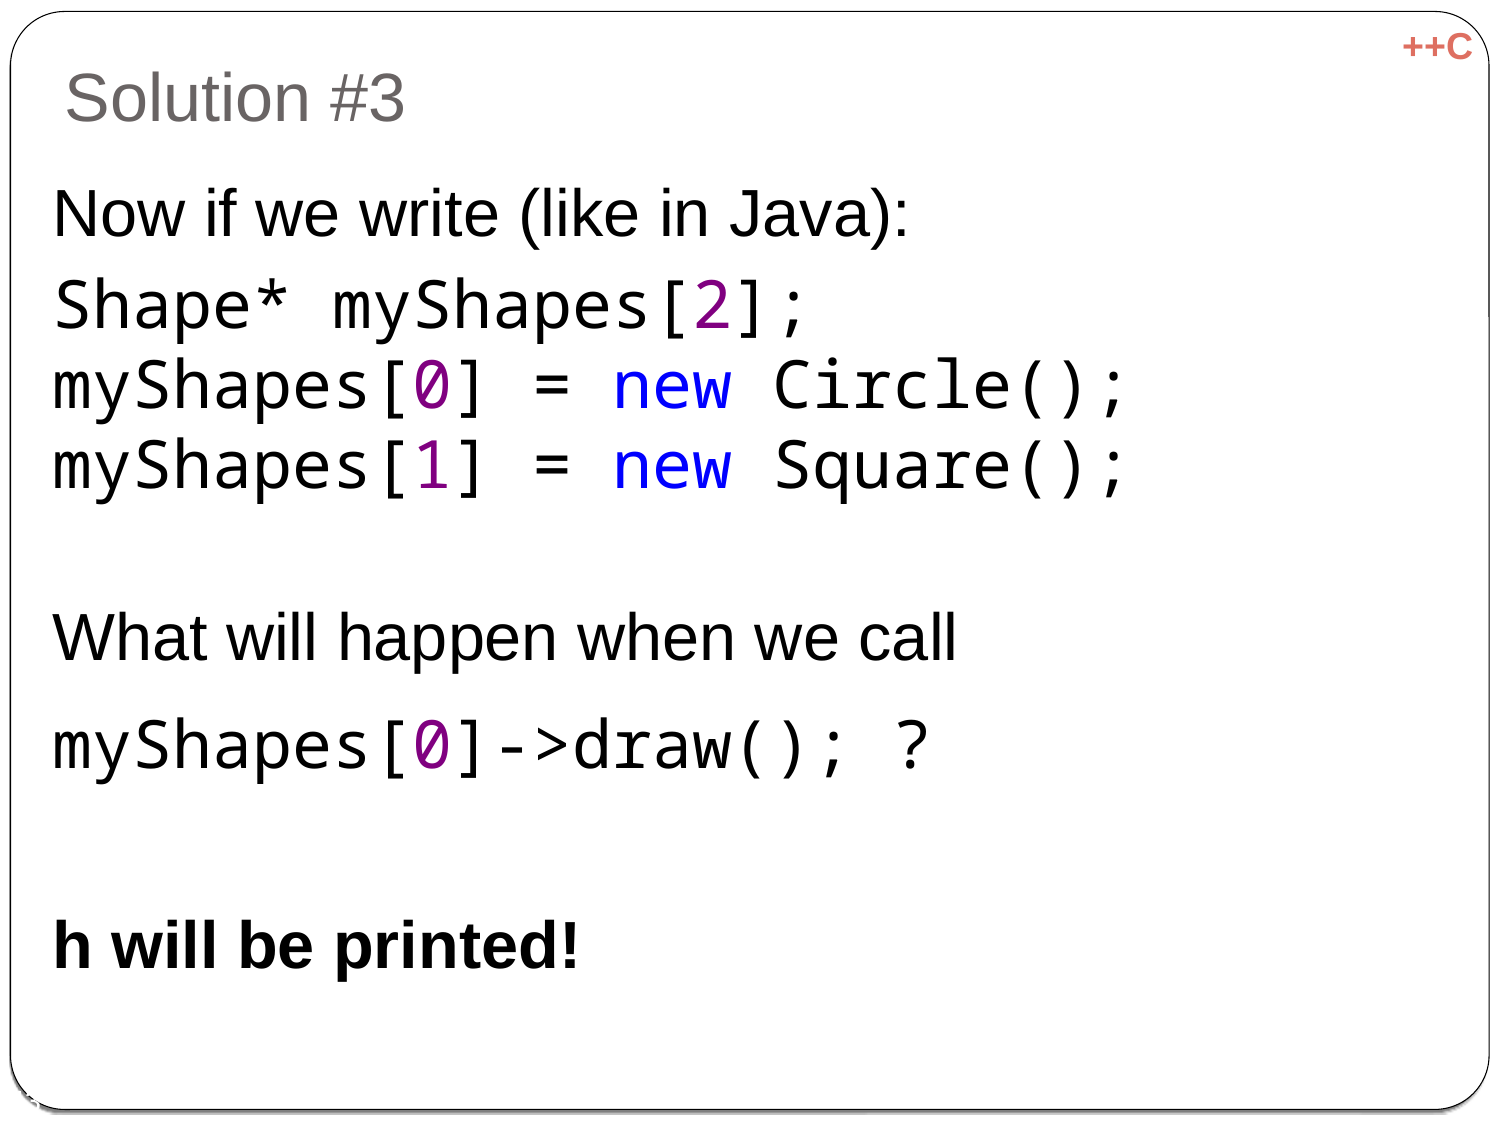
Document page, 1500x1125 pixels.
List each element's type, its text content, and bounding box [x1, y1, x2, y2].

title Solution #3 [50, 45, 1450, 150]
list Now if we write (like in Java): Shape* myShapes[2]; myShapes[0] = new Circle(); myShapes[1] = new Square(); What will happen when we call myShapes[0]->draw(); ? h will be printed! [37, 162, 1463, 1088]
slide_number <number> [0, 1074, 50, 1125]
